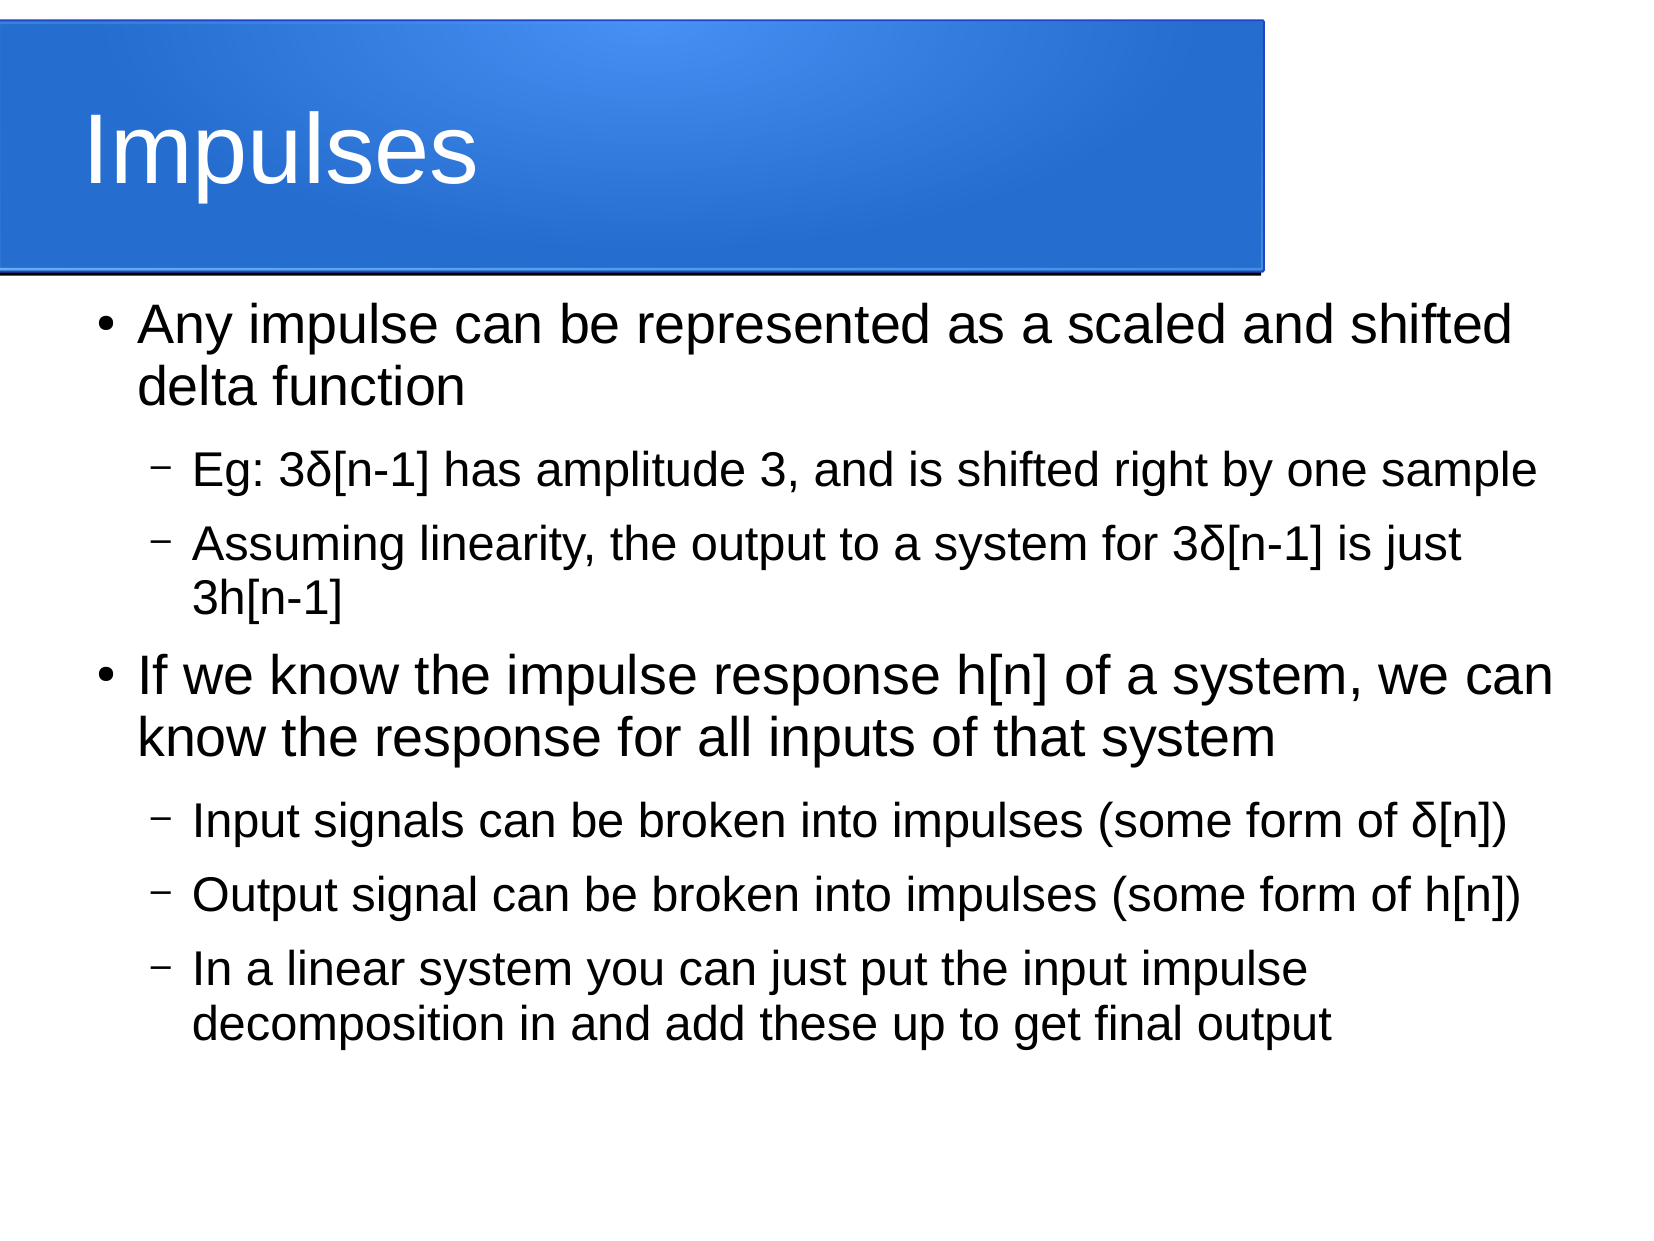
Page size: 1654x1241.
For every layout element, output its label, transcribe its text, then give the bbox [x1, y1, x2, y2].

list Any impulse can be represented as a scaled and shifted delta function Eg: 3δ[n-1] has amplitude 3, and is shifted right by one sample Assuming linearity, the output to a system for 3δ[n-1] is just 3h[n-1] If we know the impulse response h[n] of a system, we can know the response for all inputs of that system Input signals can be broken into impulses (some form of δ[n]) Output signal can be broken into impulses (some form of h[n]) In a linear system you can just put the input impulse decomposition in and add these up to get final output [82, 293, 1571, 1066]
title Impulses [82, 47, 1235, 252]
